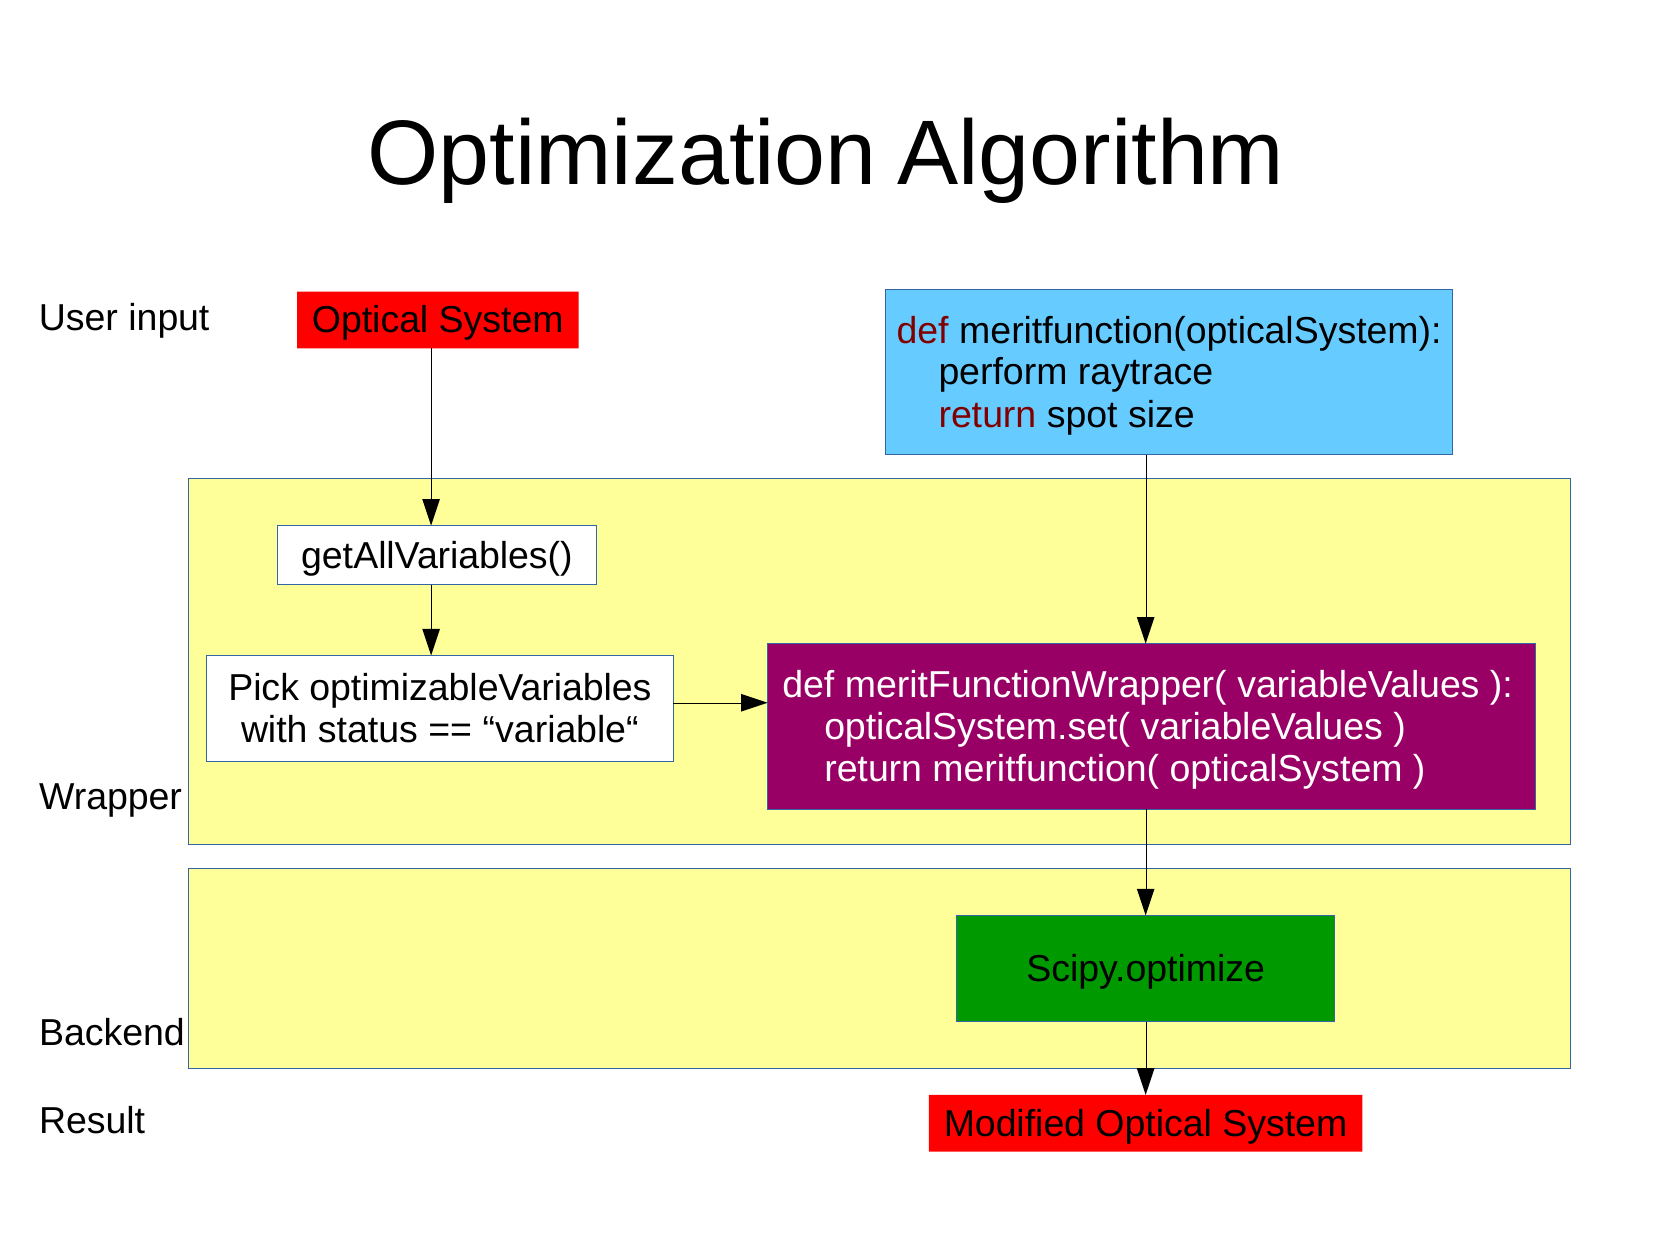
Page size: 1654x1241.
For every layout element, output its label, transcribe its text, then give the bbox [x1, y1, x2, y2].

text_box def meritFunctionWrapper( variableValues ): opticalSystem.set( variableValues ) return meritfunction( opticalSystem ) [767, 643, 1536, 810]
text_box def meritfunction(opticalSystem): perform raytrace return spot size [885, 289, 1453, 455]
text_box Modified Optical System [928, 1094, 1363, 1152]
title Optimization Algorithm [82, 49, 1571, 257]
text_box Result [24, 1092, 160, 1150]
text_box [188, 478, 1146, 845]
text_box User input [24, 289, 225, 347]
text_box Wrapper [24, 767, 197, 825]
text_box Backend [24, 1003, 200, 1061]
text_box [1147, 868, 1571, 1069]
text_box [1147, 478, 1571, 845]
text_box Optical System [297, 291, 579, 349]
text_box Pick optimizableVariables with status == “variable“ [206, 655, 674, 762]
text_box [188, 868, 1146, 1069]
text_box Scipy.optimize [956, 915, 1335, 1022]
text_box [432, 478, 1146, 703]
text_box getAllVariables() [277, 525, 597, 585]
